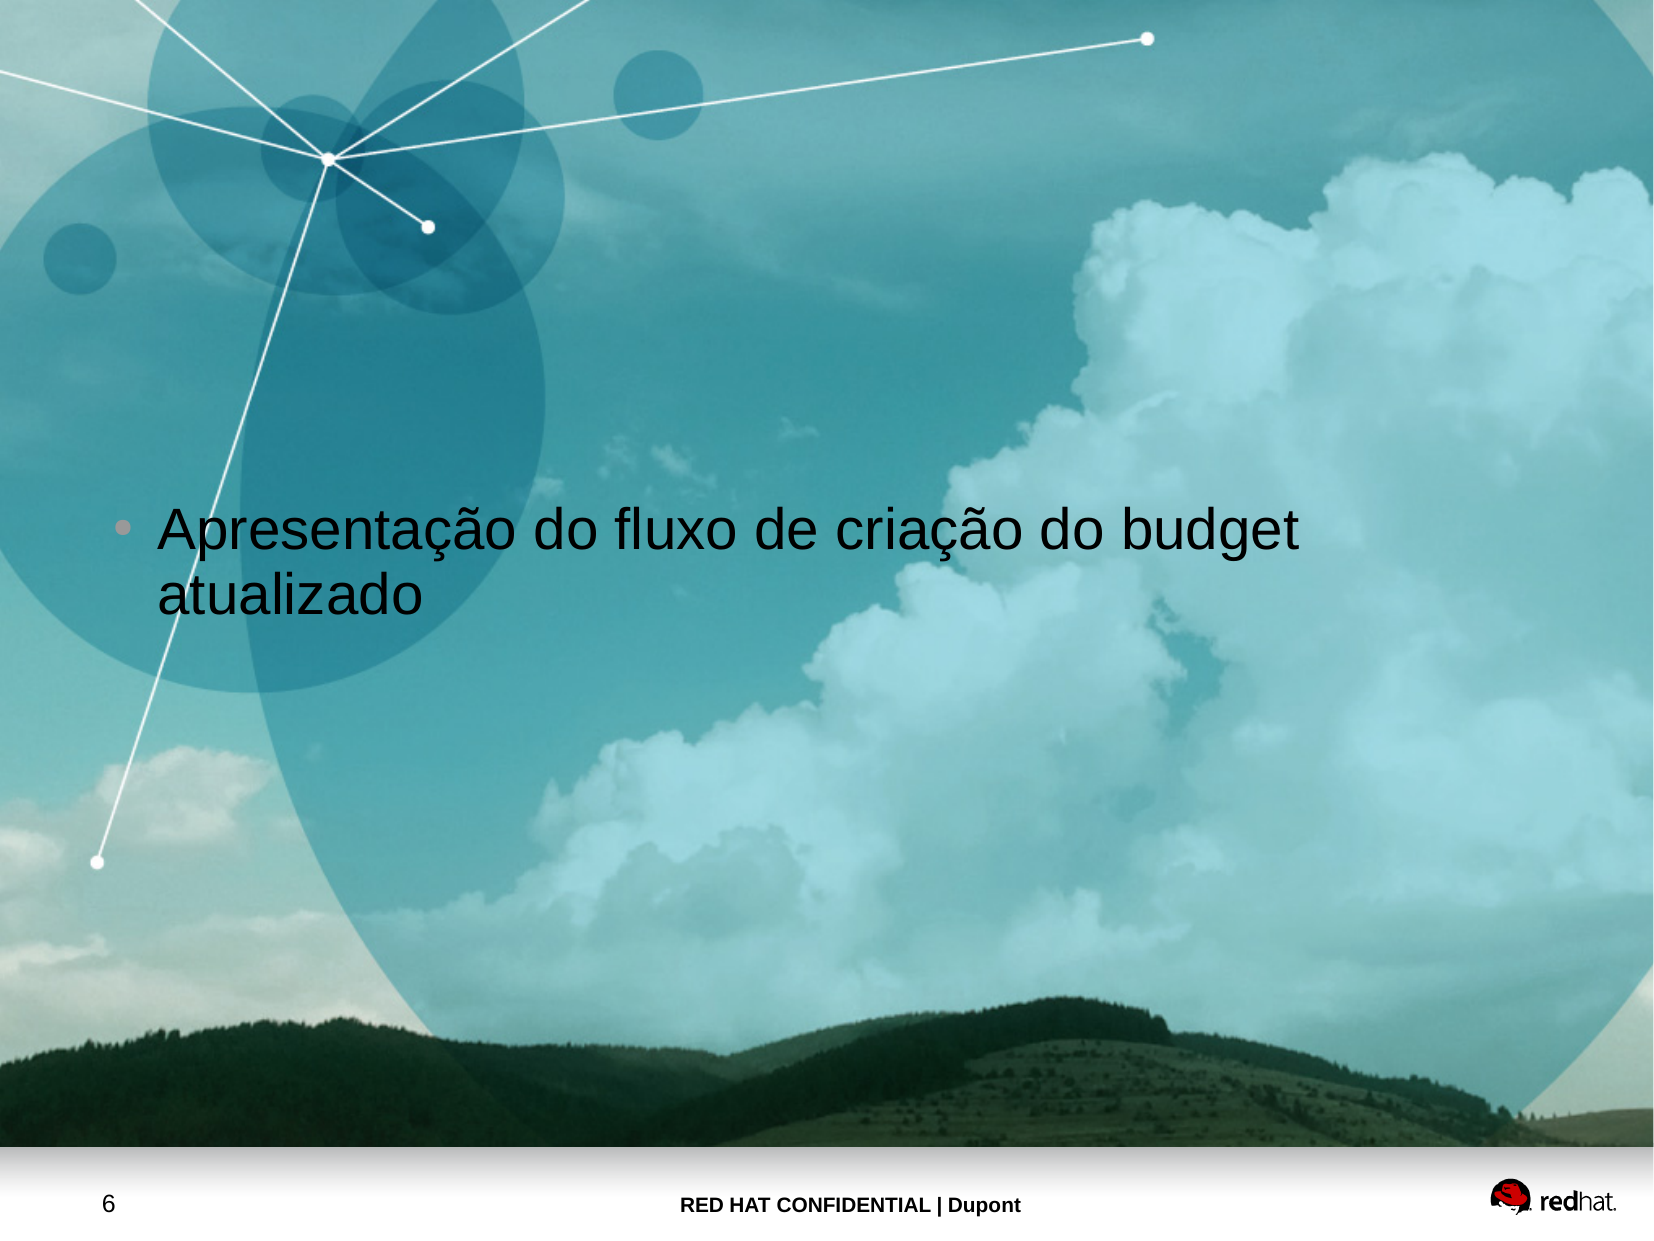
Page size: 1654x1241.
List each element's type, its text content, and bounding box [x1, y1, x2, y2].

picture [0, 0, 1654, 1241]
text_box Apresentação do fluxo de criação do budget atualizado [82, 262, 1571, 862]
